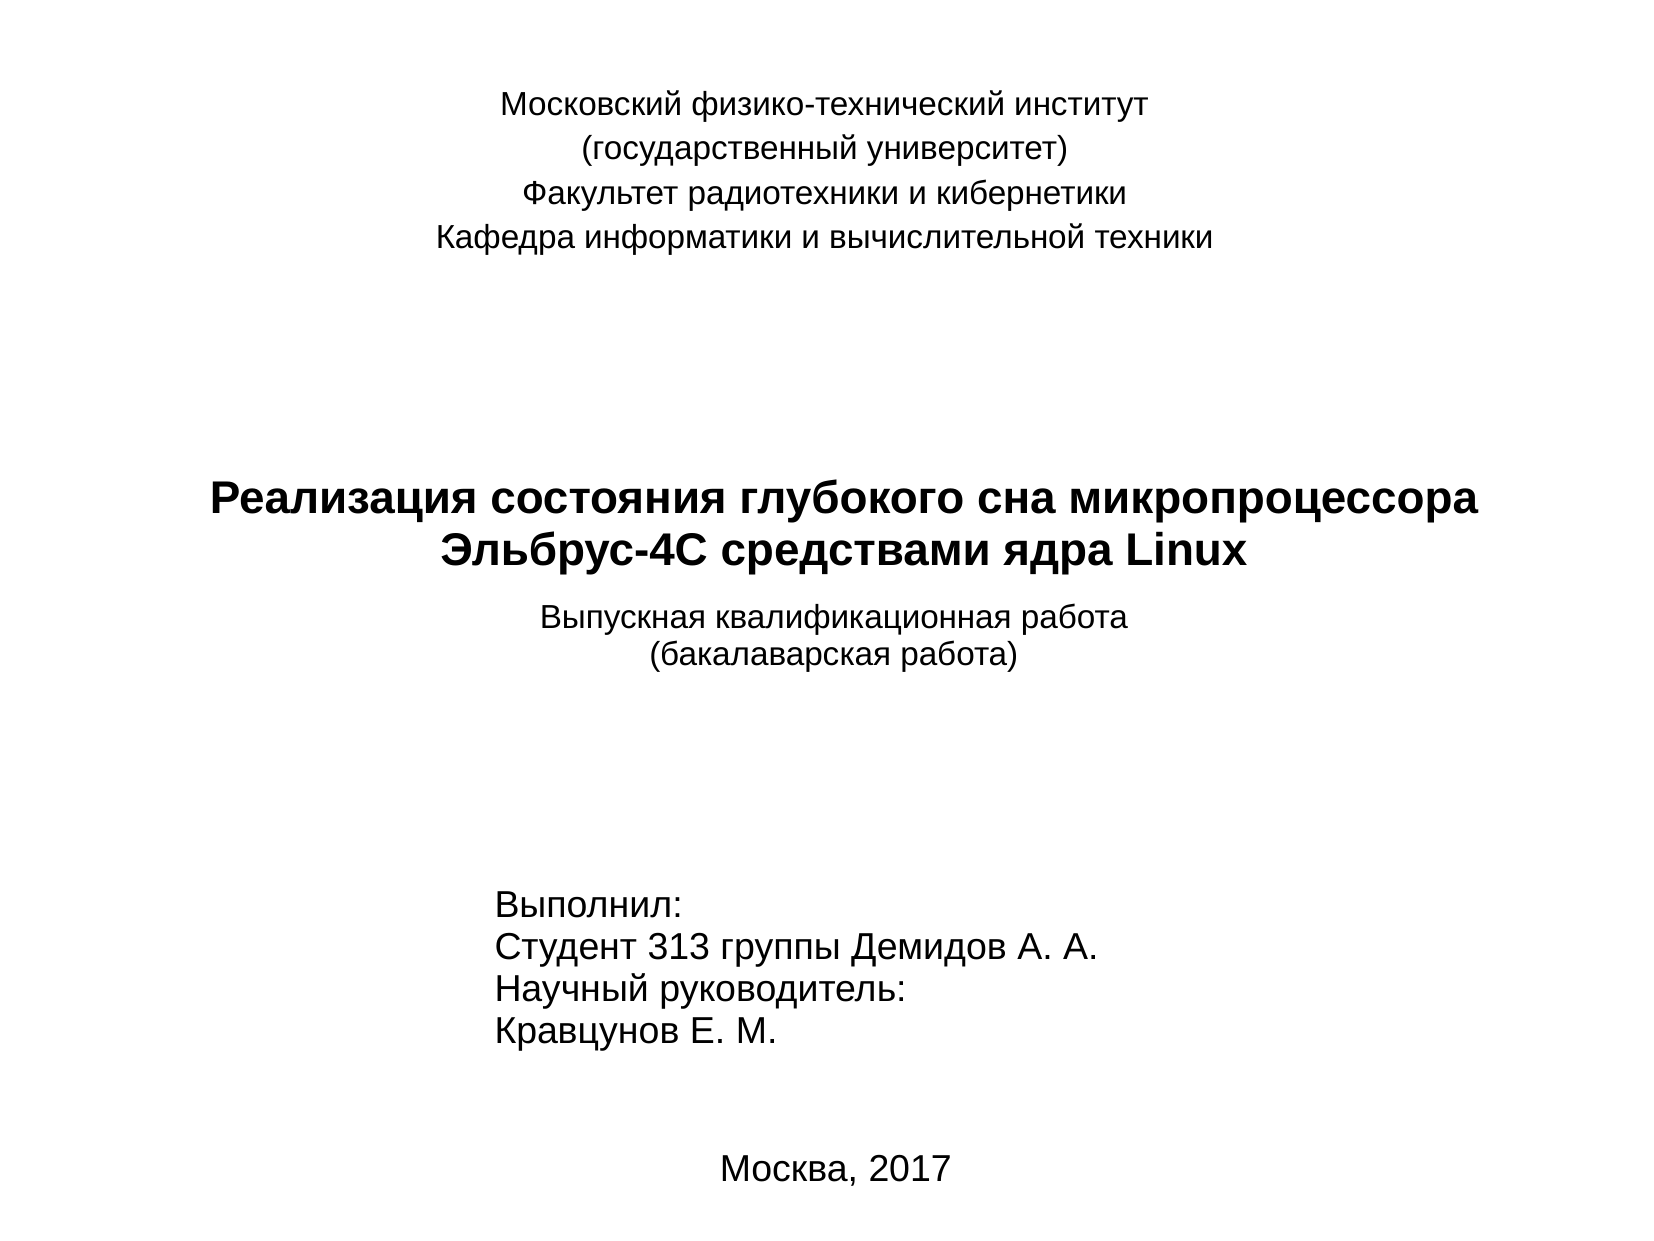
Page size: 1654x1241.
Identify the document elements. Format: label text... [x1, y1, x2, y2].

text_box Реализация состояния глубокого сна микропроцессора Эльбрус-4С средствами ядра Linux [195, 465, 1501, 634]
text_box Выполнил: Студент 313 группы Демидов А. А. Научный руководитель: Кравцунов Е. М. [479, 876, 1216, 1059]
text_box Московский физико-технический институт (государственный университет) Факультет радиотехники и кибернетики Кафедра информатики и вычислительной техники [300, 33, 1351, 408]
text_box Выпускная квалификационная работа (бакалаварская работа) [525, 591, 1144, 691]
text_box Москва, 2017 [705, 1140, 967, 1197]
